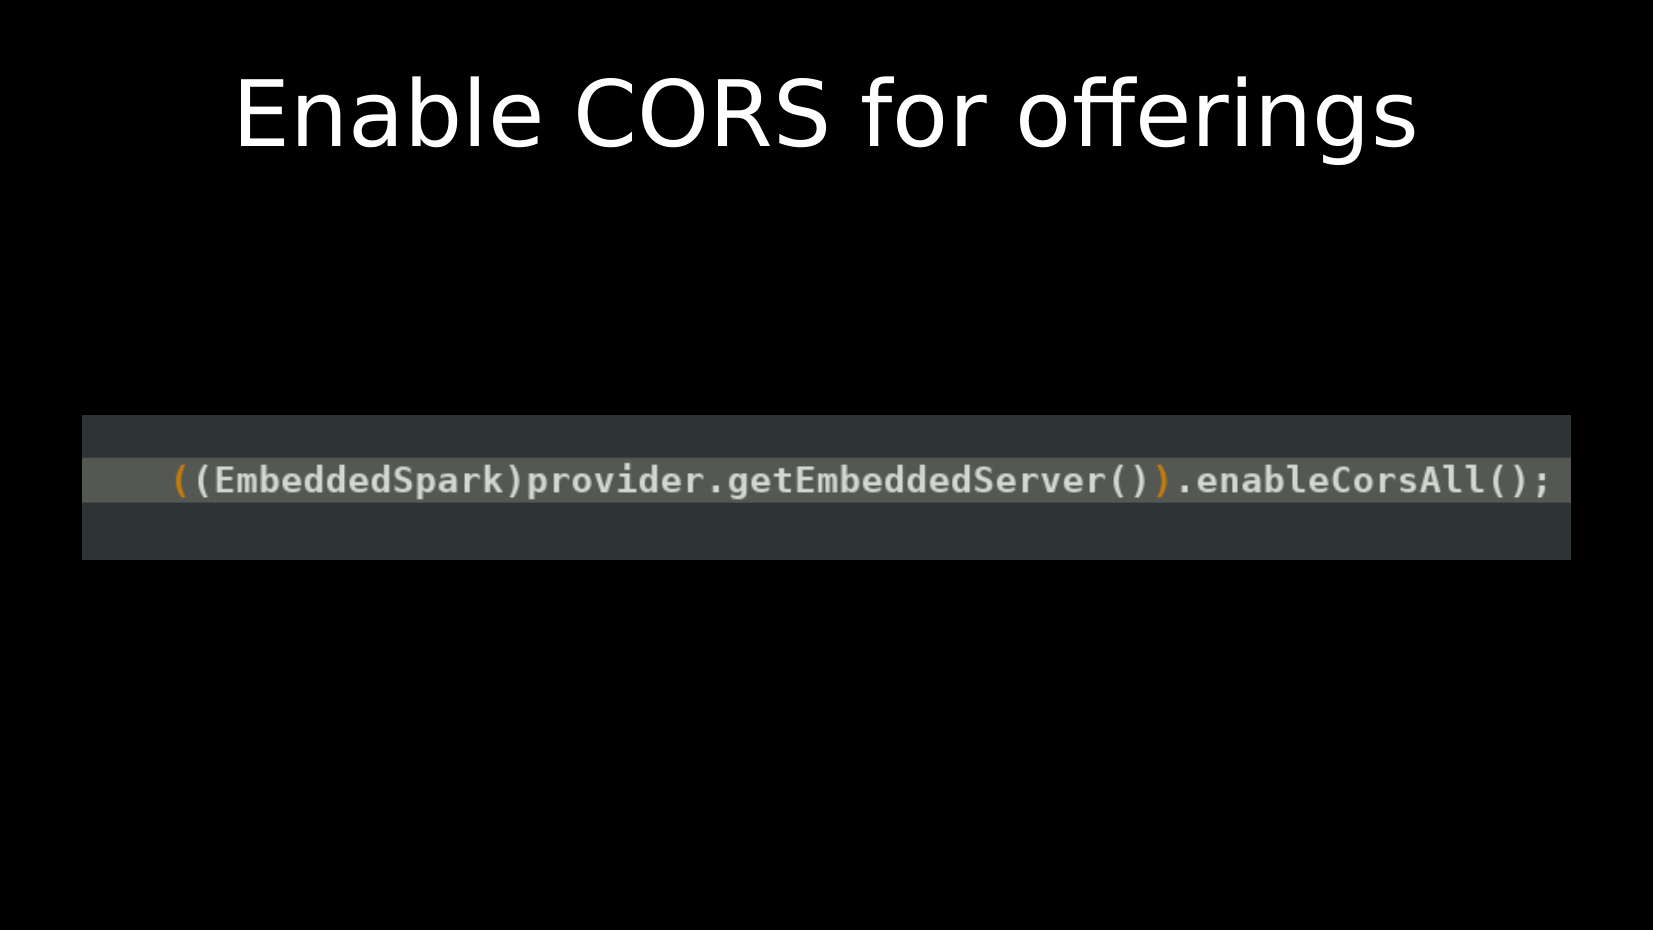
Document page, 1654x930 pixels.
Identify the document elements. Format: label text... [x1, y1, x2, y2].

picture [82, 415, 1571, 560]
title Enable CORS for offerings [82, 37, 1571, 193]
